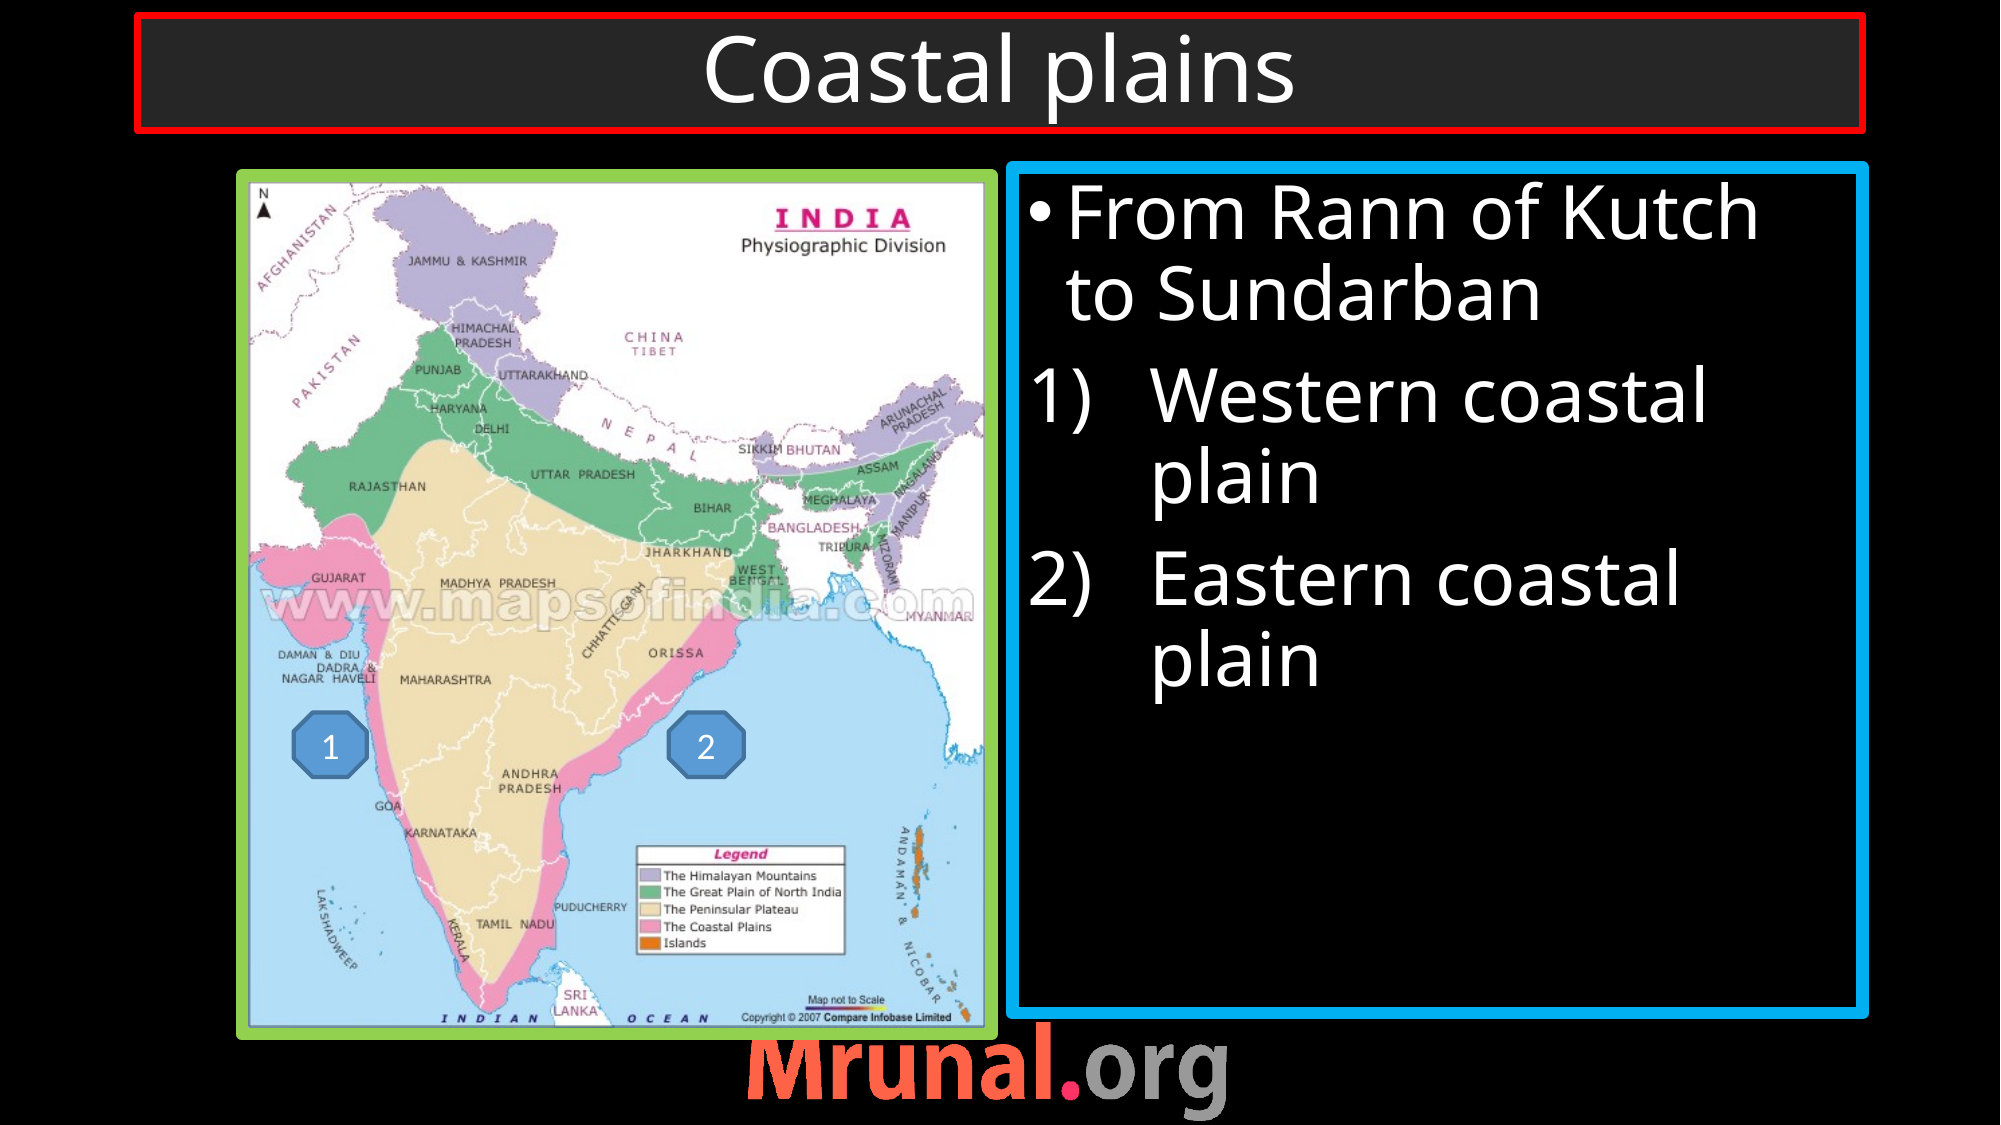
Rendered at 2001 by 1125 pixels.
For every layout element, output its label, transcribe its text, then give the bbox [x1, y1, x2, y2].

picture [248, 182, 986, 1028]
text_box 2 [668, 712, 744, 778]
text_box 1 [293, 712, 367, 778]
list From Rann of Kutch to Sundarban Western coastal plain Eastern coastal plain [1012, 167, 1863, 1014]
title Coastal plains [137, 15, 1863, 131]
picture [741, 1005, 1230, 1125]
